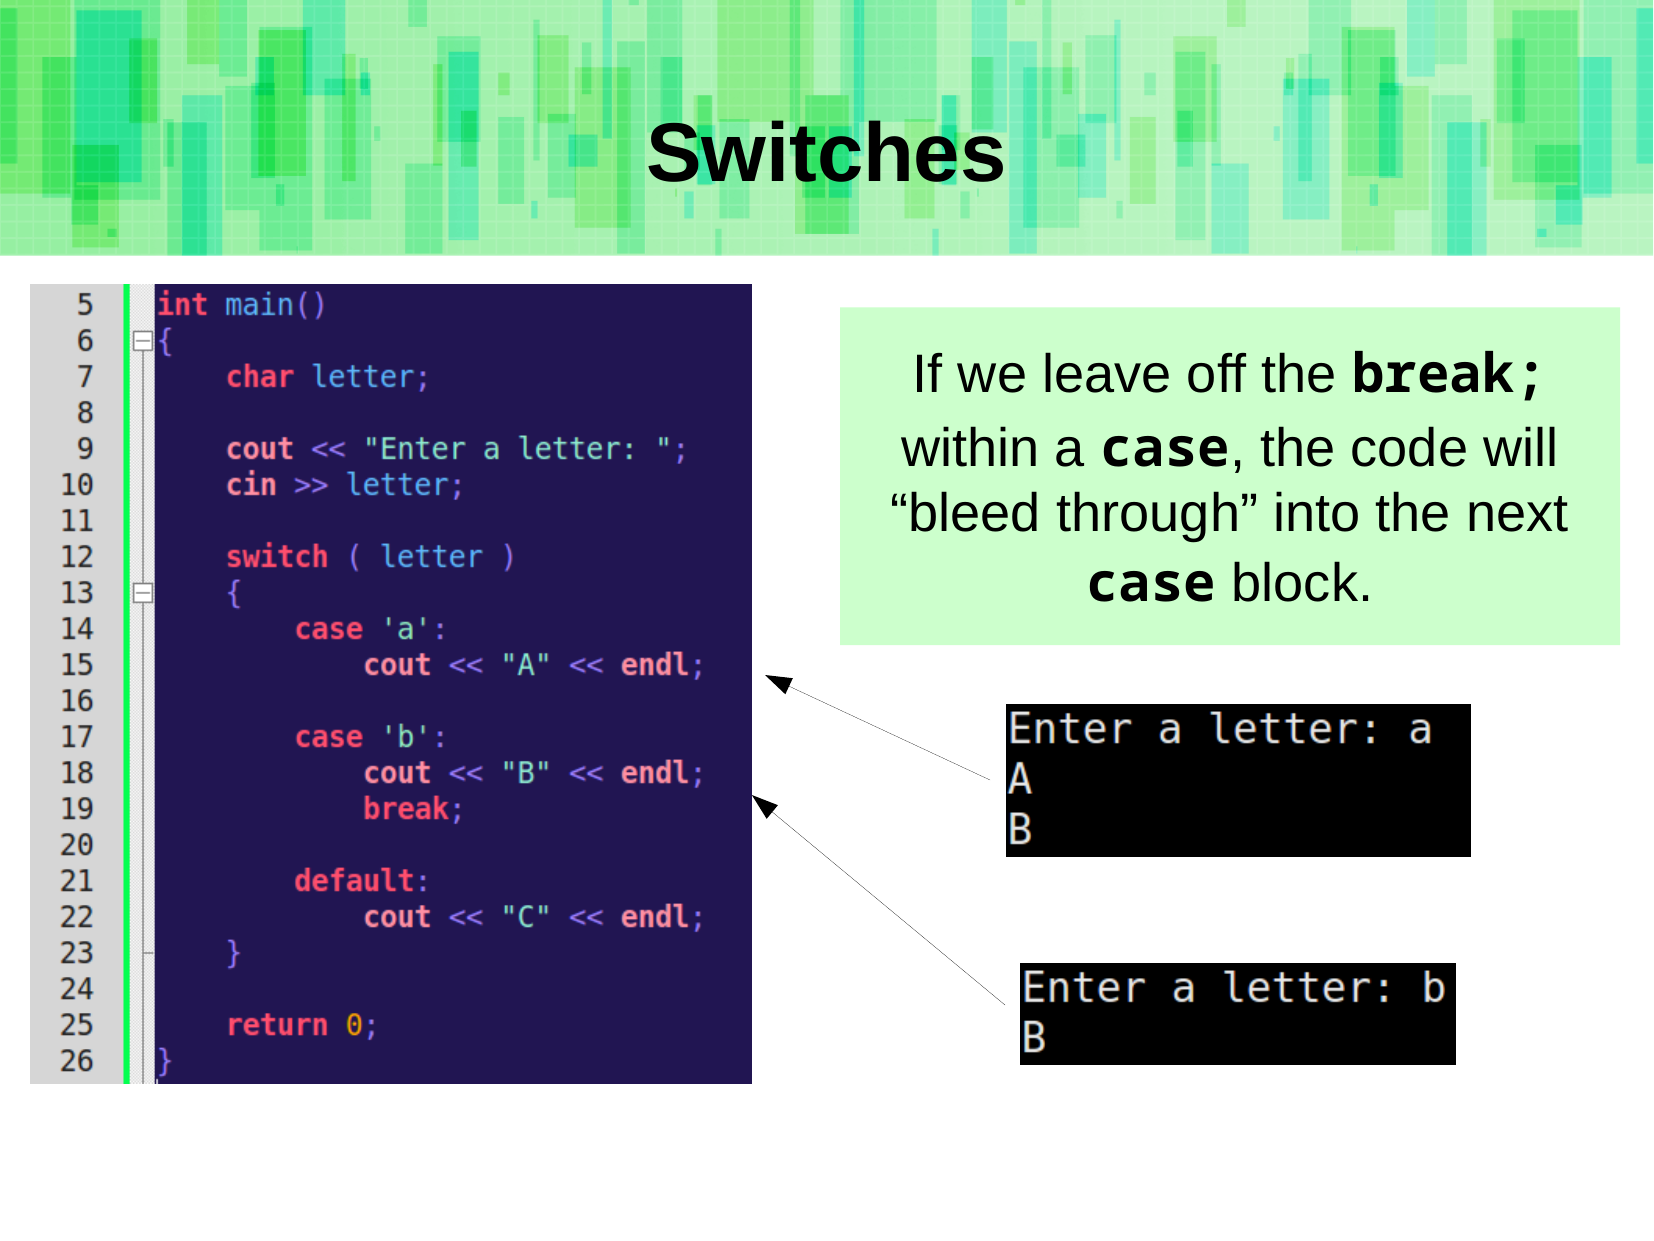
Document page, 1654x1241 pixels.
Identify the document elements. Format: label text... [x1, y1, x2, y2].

text_box If we leave off the break; within a case, the code will “bleed through” into the next case block. [840, 307, 1621, 646]
title Switches [82, 49, 1571, 257]
picture [0, 0, 1654, 1241]
